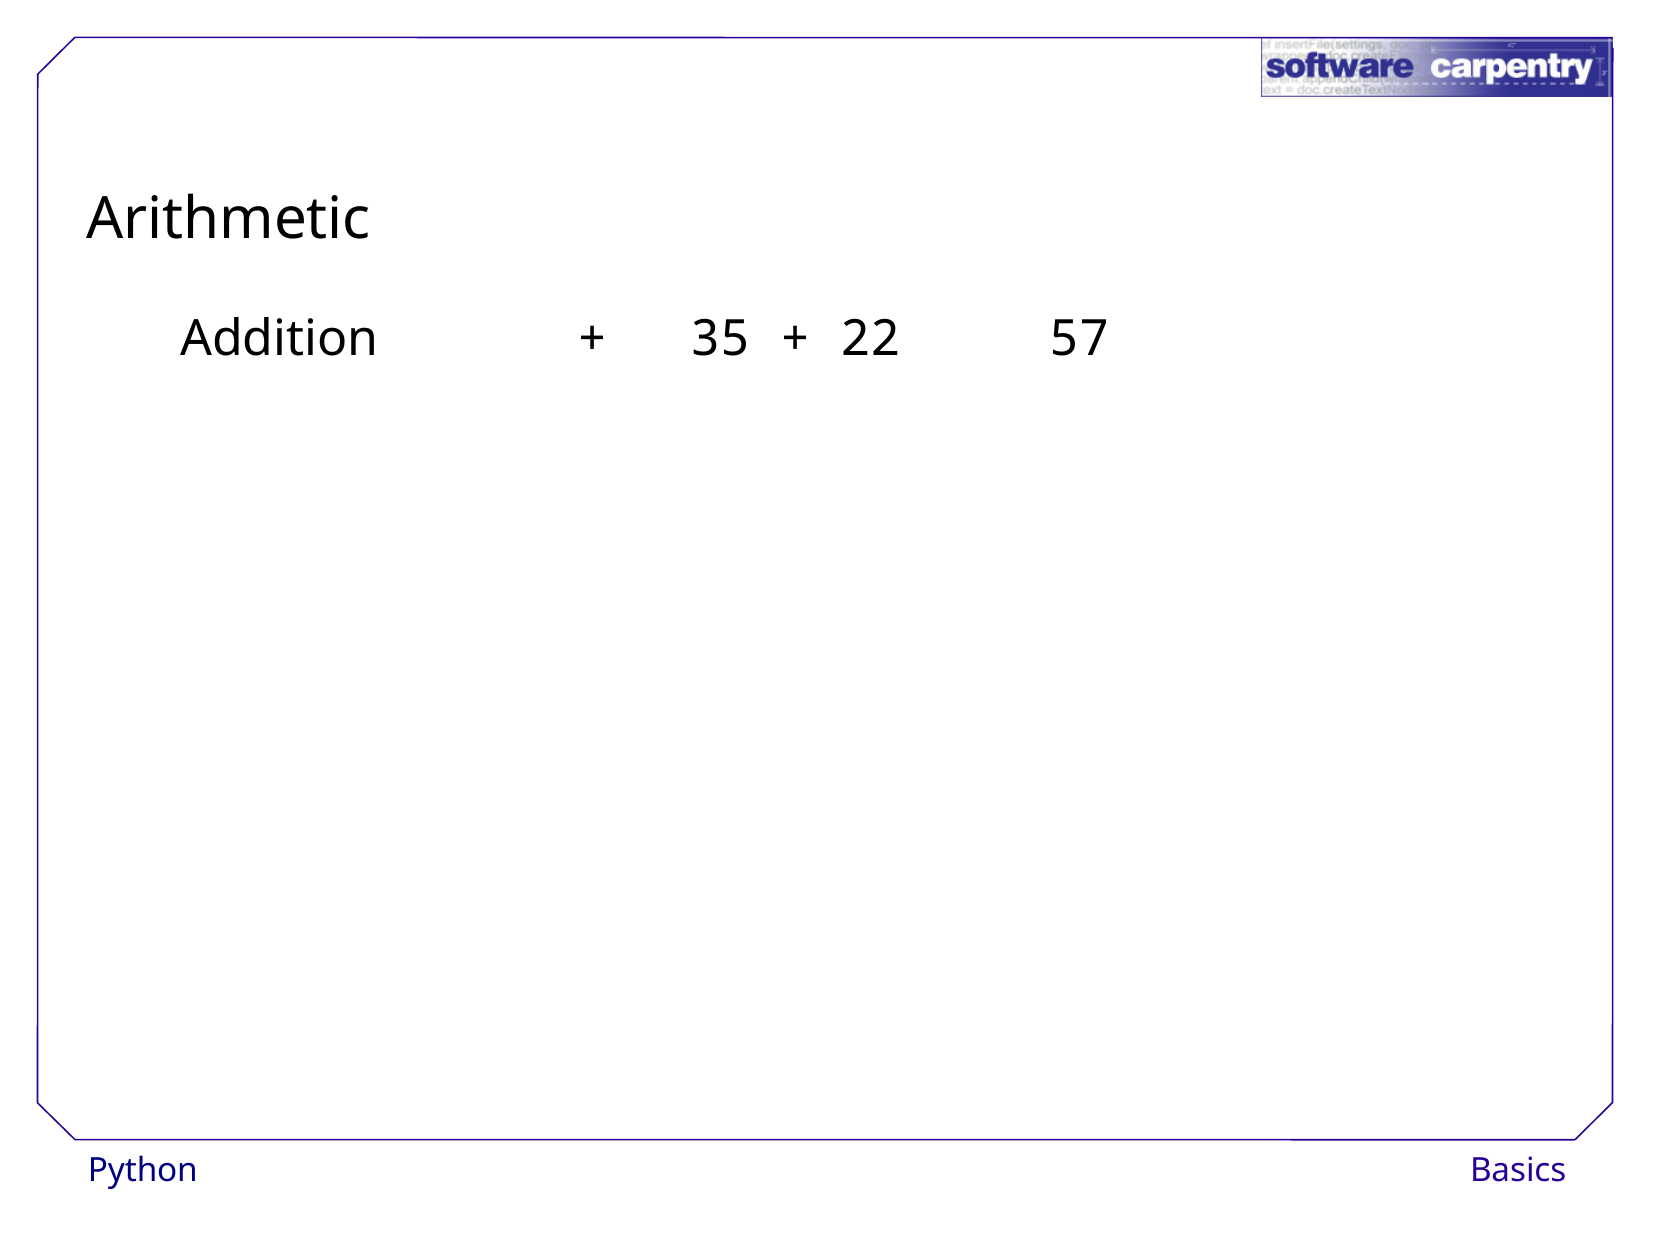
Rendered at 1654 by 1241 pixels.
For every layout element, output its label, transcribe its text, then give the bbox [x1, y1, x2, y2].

table_header 35 + 22 [676, 303, 1035, 385]
table_header 57 [1035, 303, 1441, 385]
picture [1261, 39, 1613, 97]
text_box Arithmetic [71, 138, 536, 259]
table_header Addition [165, 303, 562, 385]
table_header + [562, 303, 676, 385]
